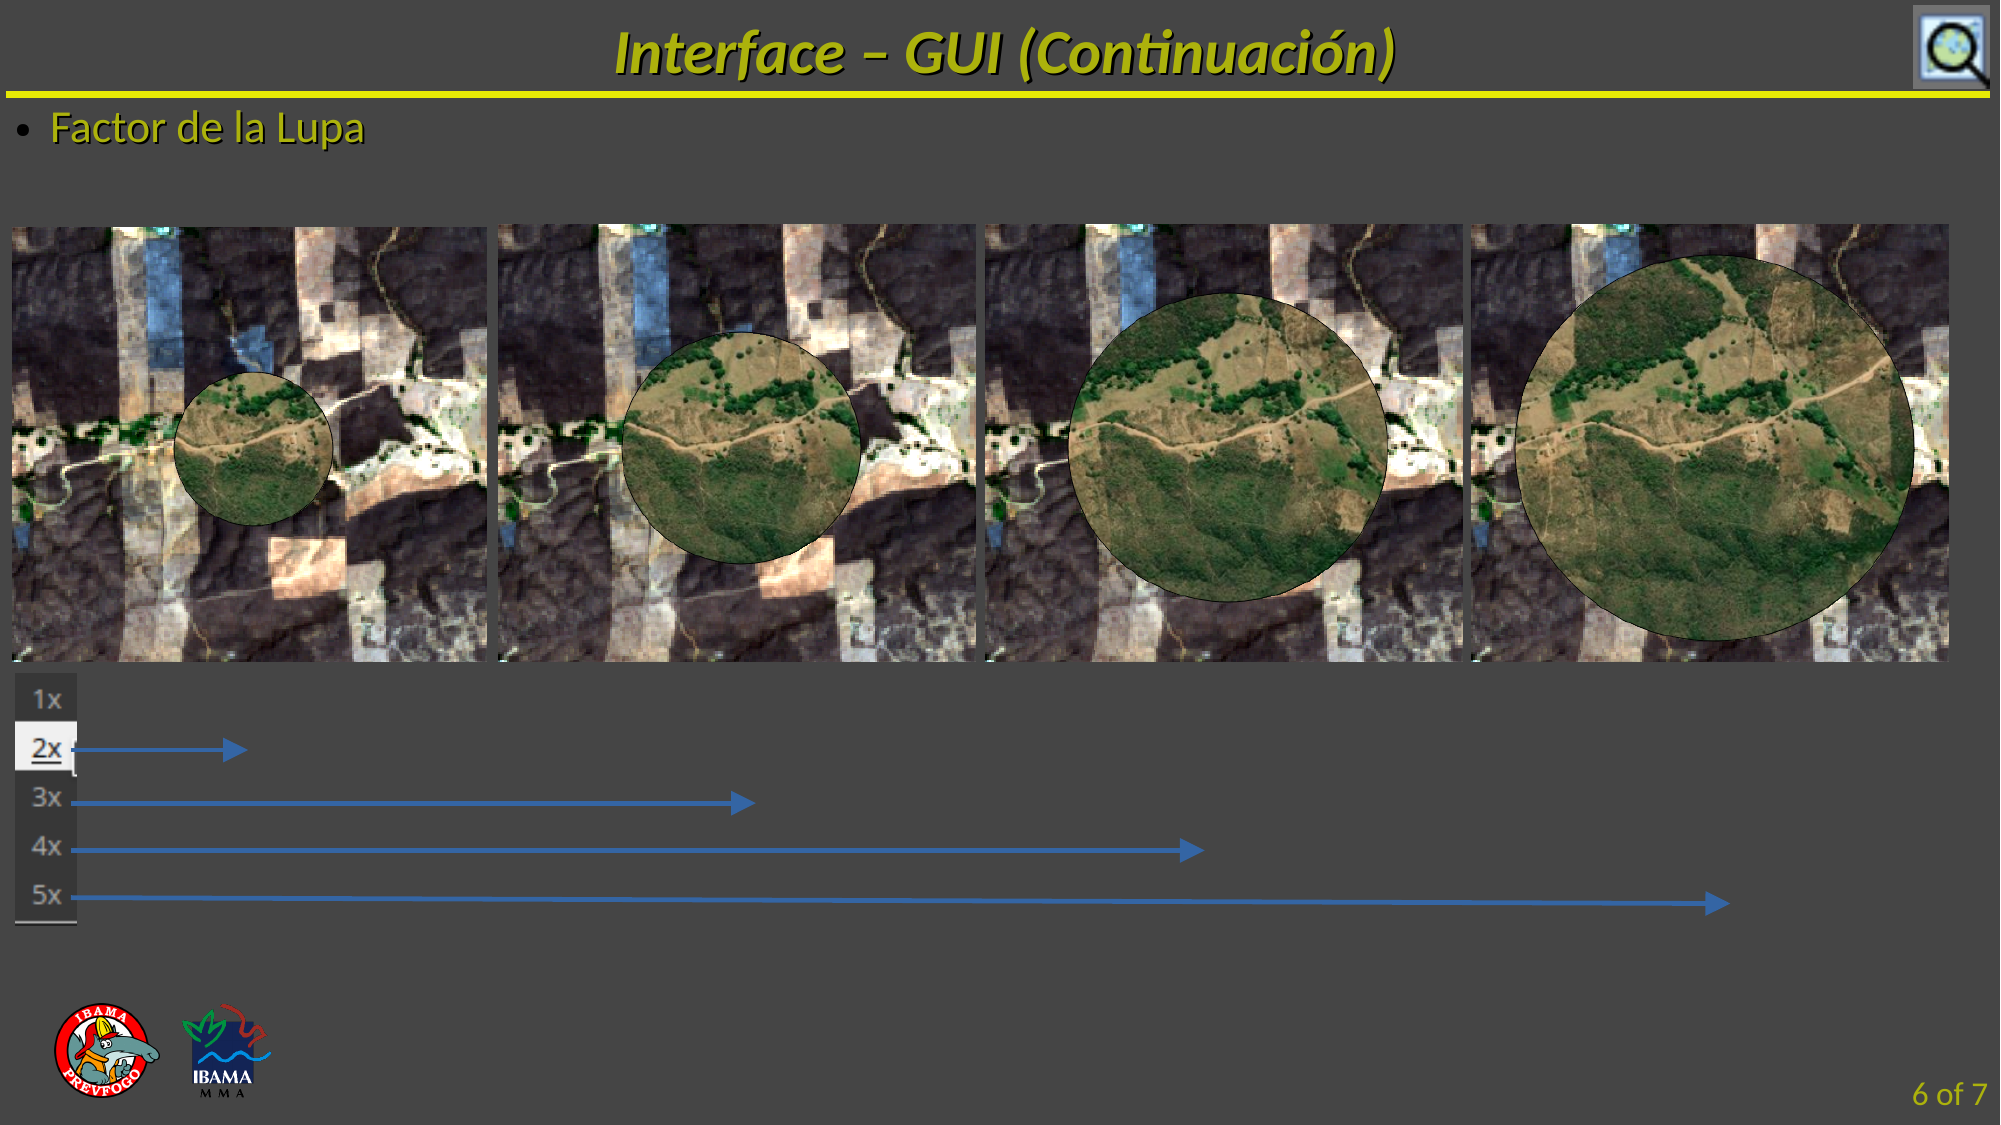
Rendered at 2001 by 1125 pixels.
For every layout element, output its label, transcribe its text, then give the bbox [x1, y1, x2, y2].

picture [15, 673, 77, 926]
picture [173, 1003, 272, 1098]
text_box Factor de la Lupa [0, 101, 2000, 179]
text_box <número> of 7 [1757, 1080, 1989, 1125]
picture [1913, 5, 1990, 89]
subtitle Interface – GUI (Continuación) [9, 11, 2000, 95]
picture [985, 224, 1463, 662]
picture [498, 224, 976, 662]
picture [1471, 224, 1949, 662]
picture [12, 227, 487, 662]
picture [54, 1003, 160, 1098]
